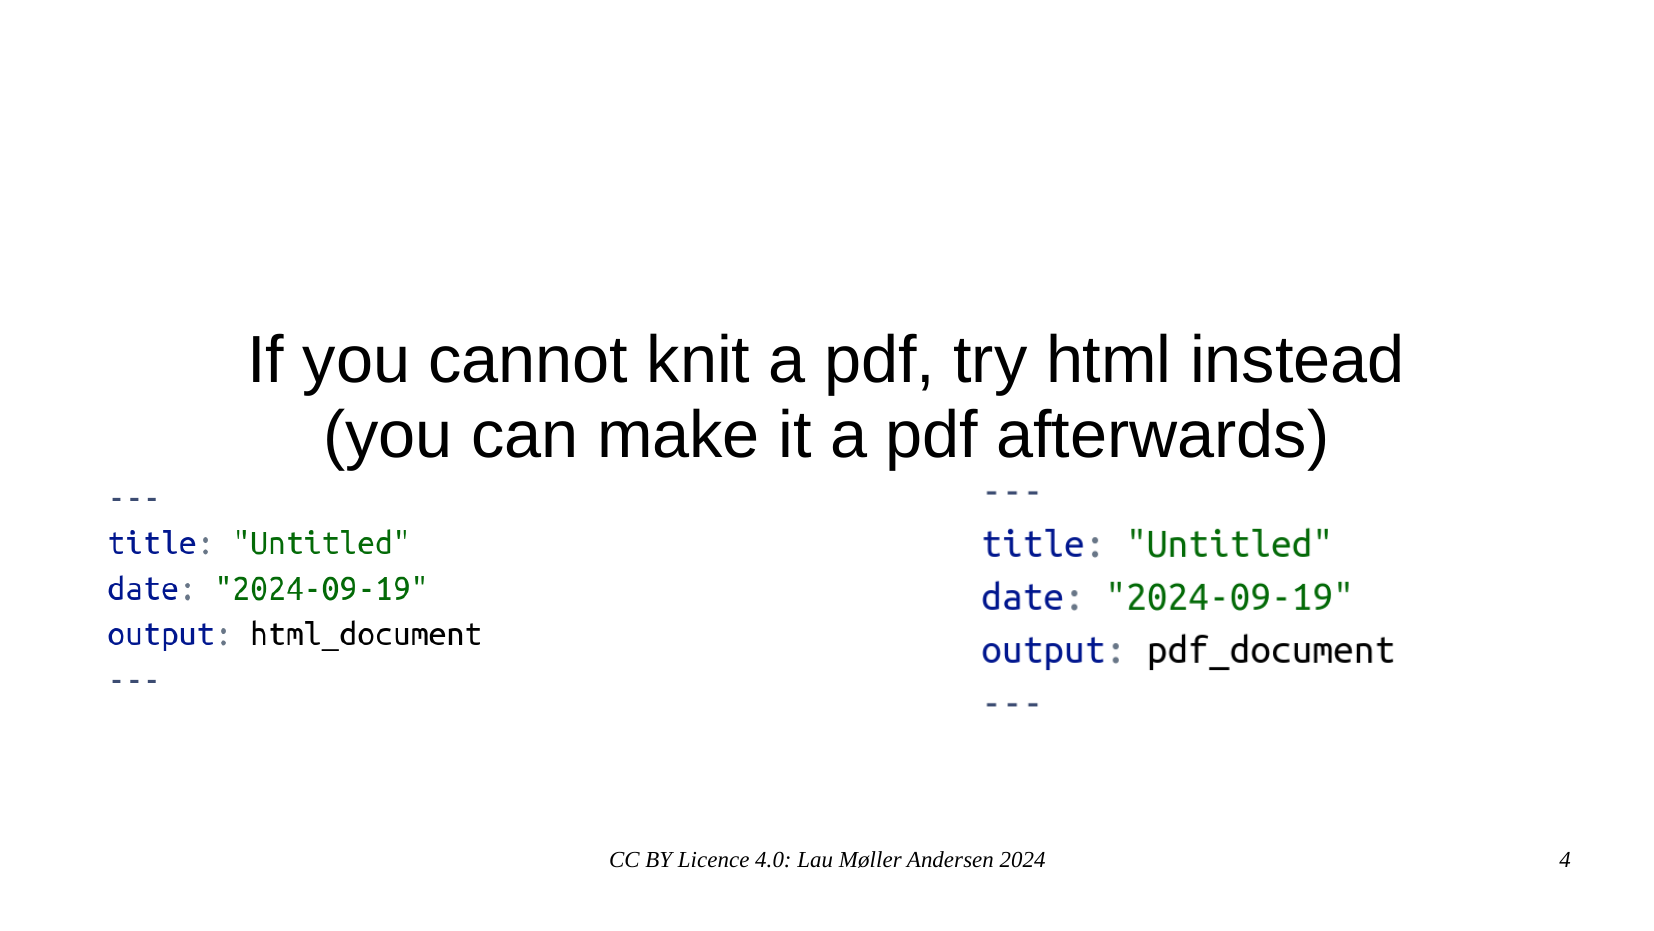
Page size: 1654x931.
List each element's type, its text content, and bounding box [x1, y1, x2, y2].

picture [106, 485, 504, 709]
picture [975, 479, 1418, 721]
subtitle If you cannot knit a pdf, try html instead (you can make it a pdf afterwards) [82, 37, 1571, 757]
